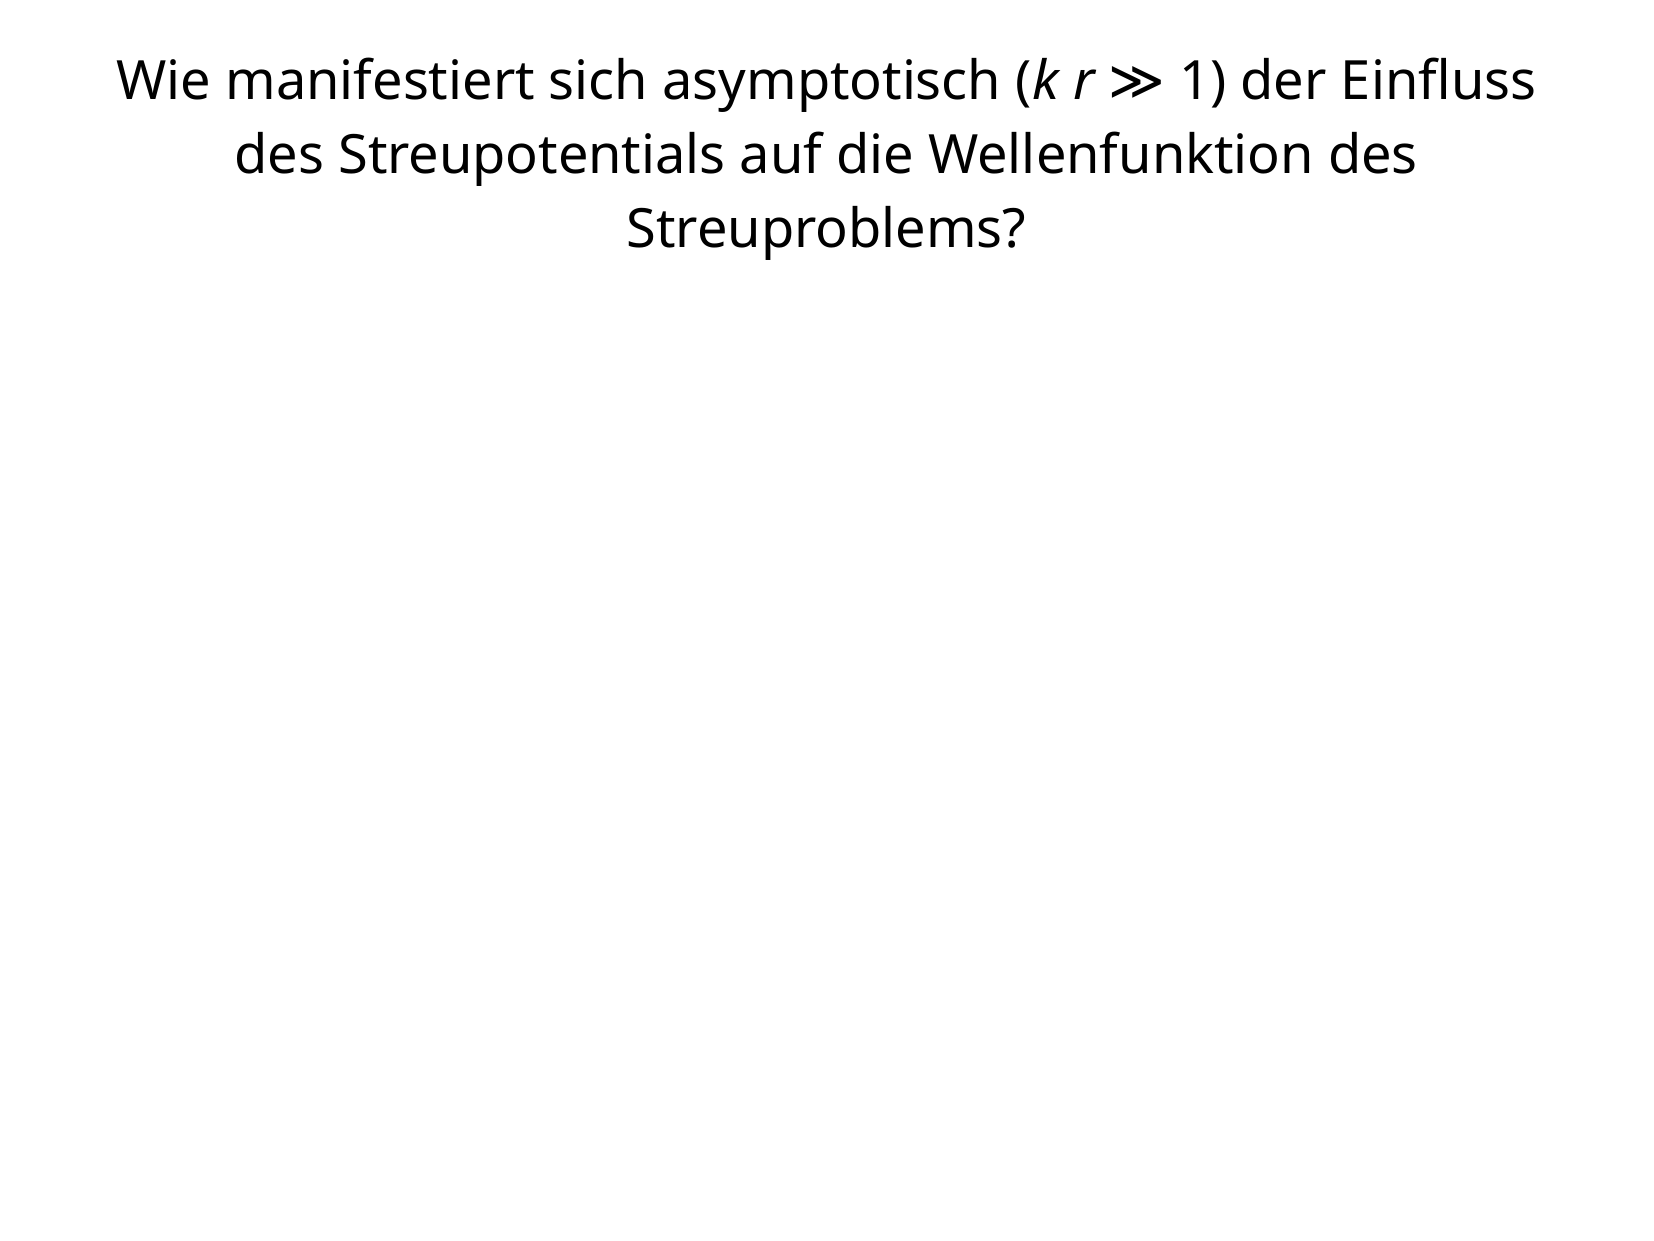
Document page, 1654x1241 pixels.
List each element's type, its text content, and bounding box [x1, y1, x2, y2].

title Wie manifestiert sich asymptotisch (k r ≫ 1) der Einfluss des Streupotentials auf die Wellenfunktion des Streuproblems? [82, 49, 1571, 257]
